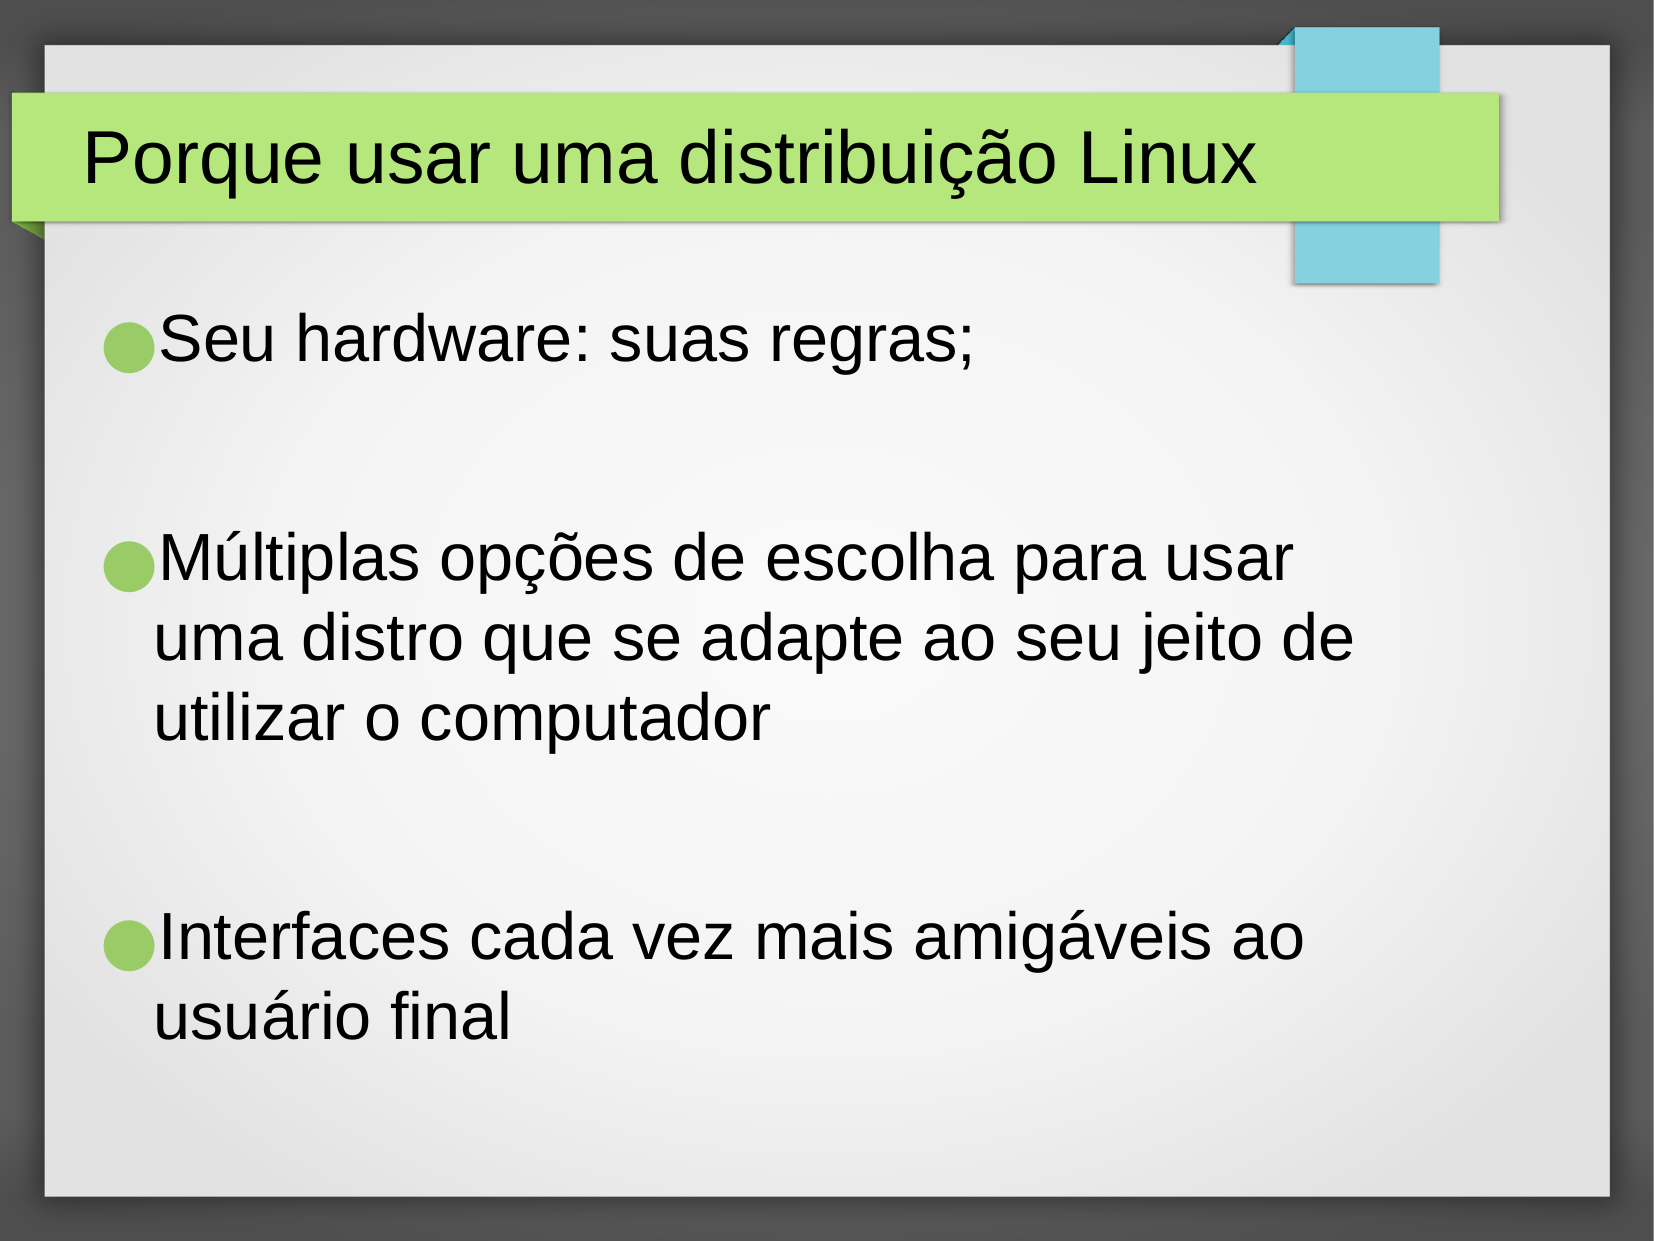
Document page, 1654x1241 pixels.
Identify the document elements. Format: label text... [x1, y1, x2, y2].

text_box Seu hardware: suas regras; Múltiplas opções de escolha para usar uma distro que se adapte ao seu jeito de utilizar o computador Interfaces cada vez mais amigáveis ao usuário final [82, 295, 1441, 1099]
picture [0, 0, 1654, 1241]
text_box Porque usar uma distribuição Linux [82, 94, 1264, 213]
